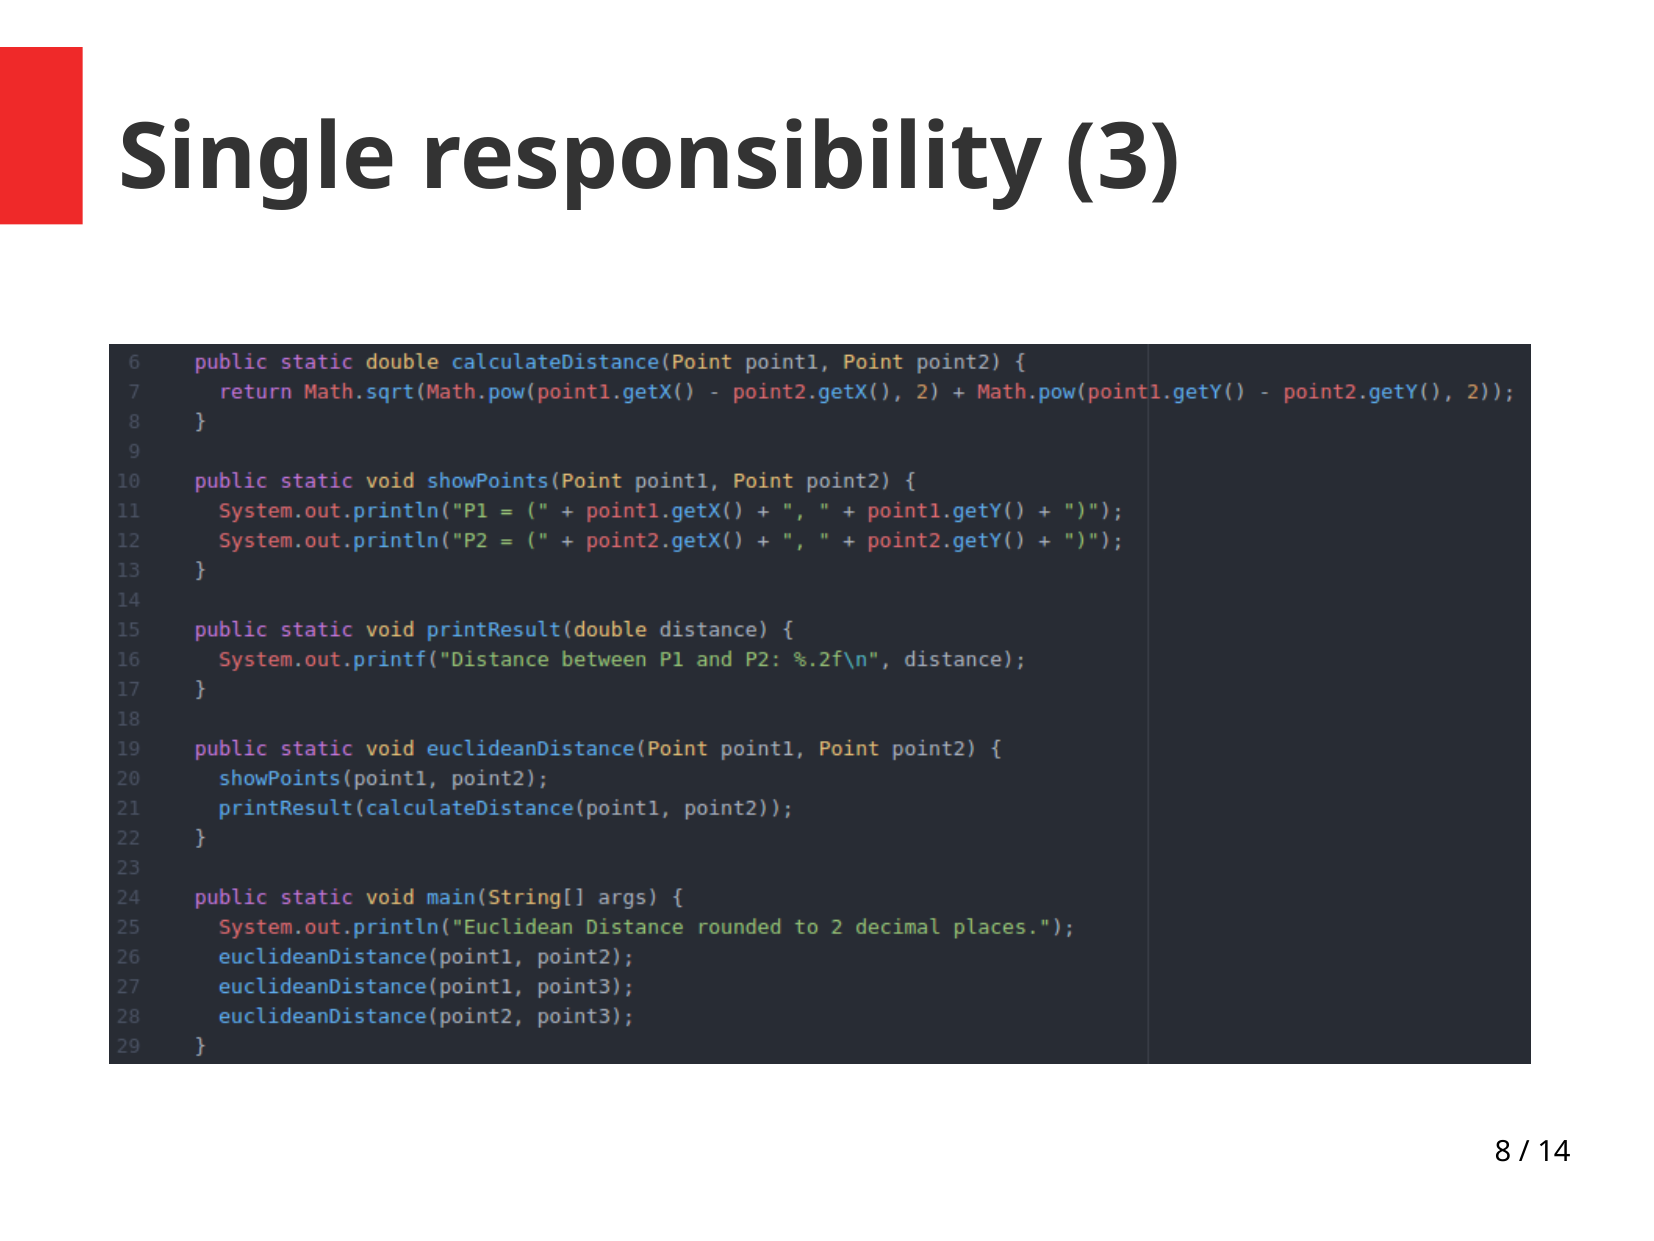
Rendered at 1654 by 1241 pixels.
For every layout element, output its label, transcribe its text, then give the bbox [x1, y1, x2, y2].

title Single responsibility (3) [118, 49, 1571, 257]
picture [109, 344, 1531, 1064]
